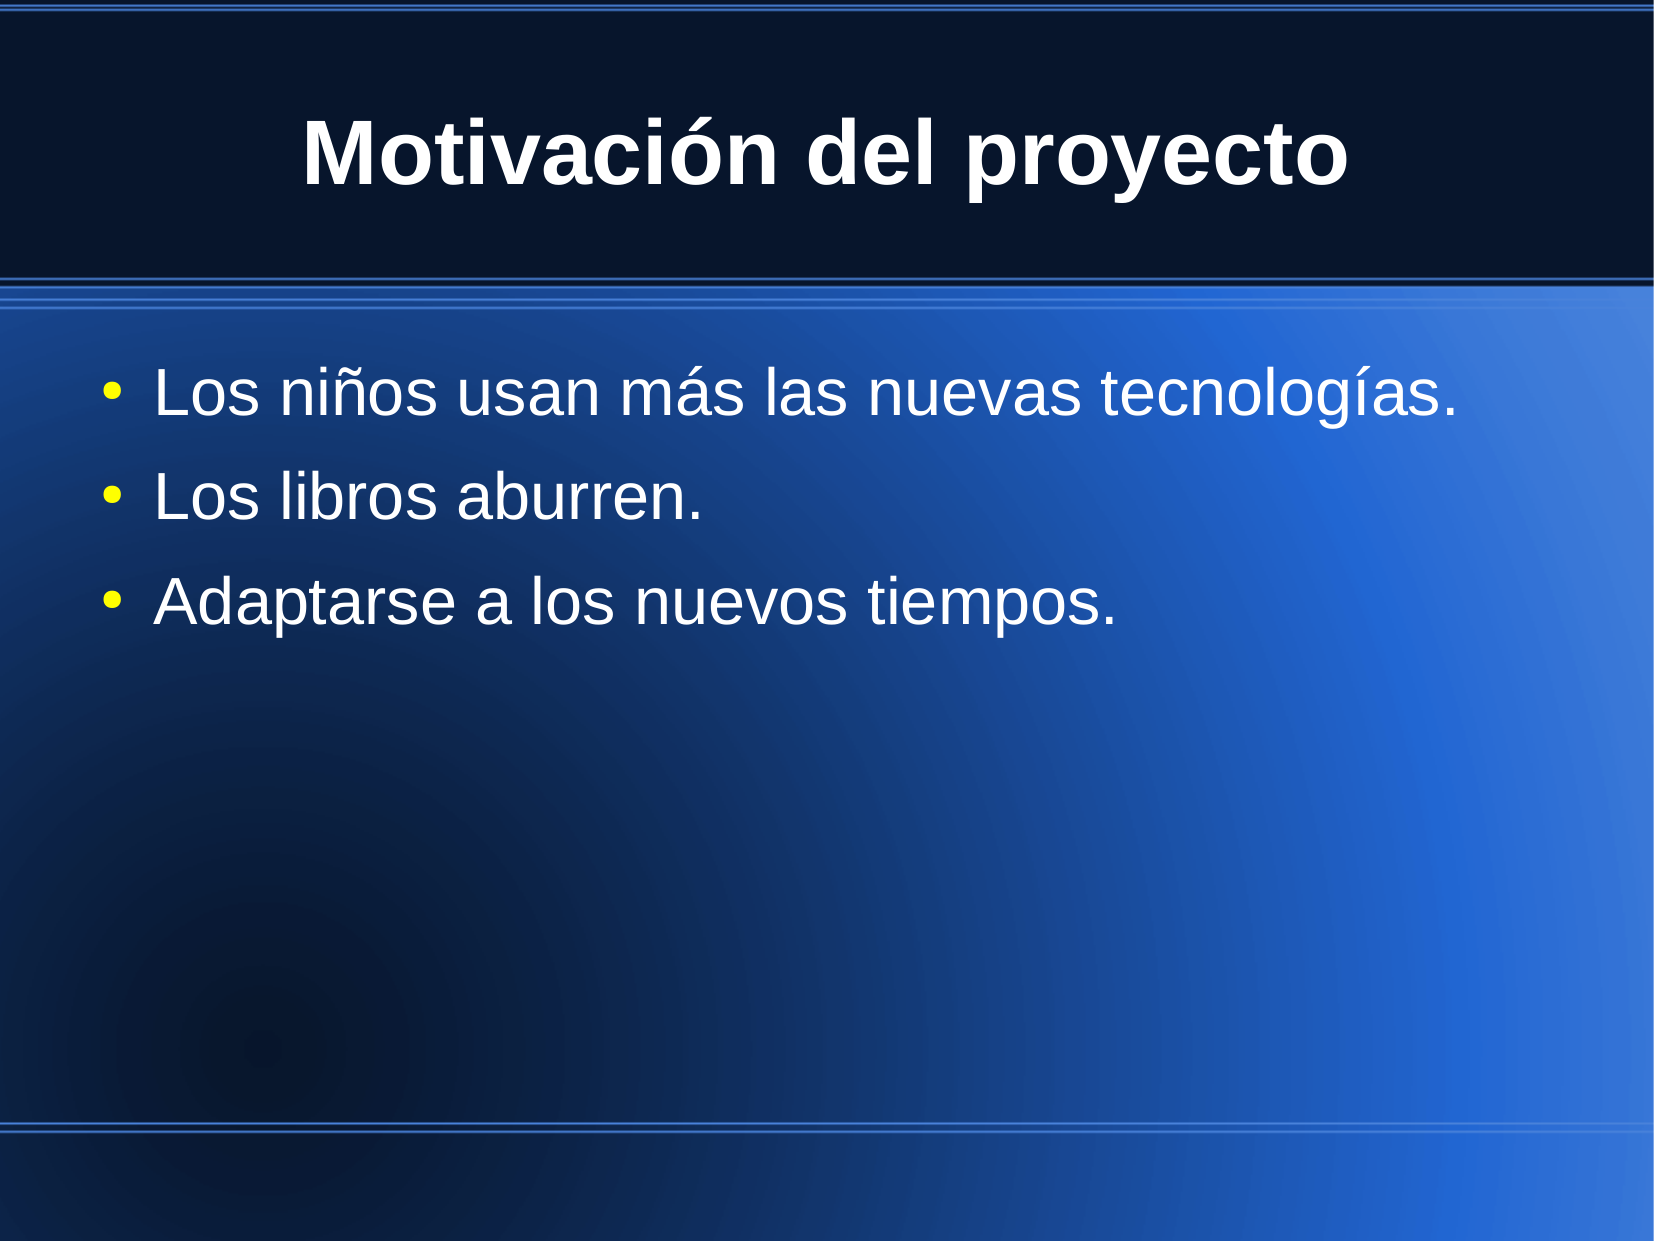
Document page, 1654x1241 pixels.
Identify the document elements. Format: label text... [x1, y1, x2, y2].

list Los niños usan más las nuevas tecnologías. Los libros aburren. Adaptarse a los nuevos tiempos. [82, 355, 1571, 1058]
title Motivación del proyecto [82, 49, 1571, 257]
picture [0, 0, 1654, 1241]
